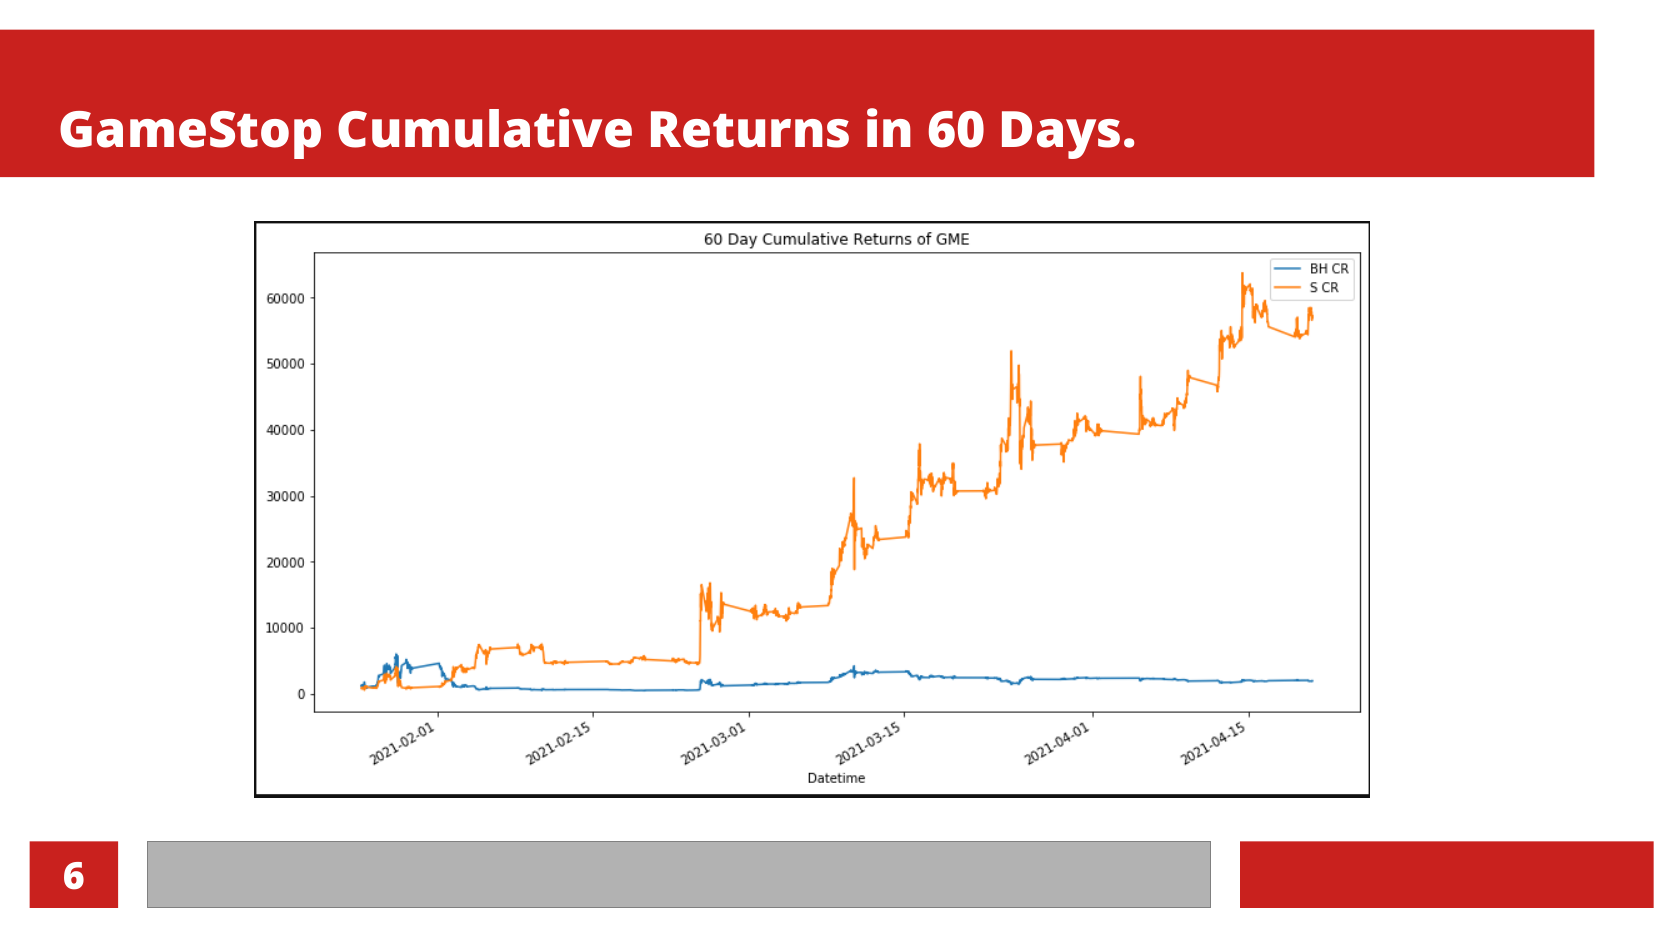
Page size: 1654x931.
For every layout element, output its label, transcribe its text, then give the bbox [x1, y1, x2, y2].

picture [254, 221, 1370, 798]
title GameStop Cumulative Returns in 60 Days. [59, 44, 1595, 163]
